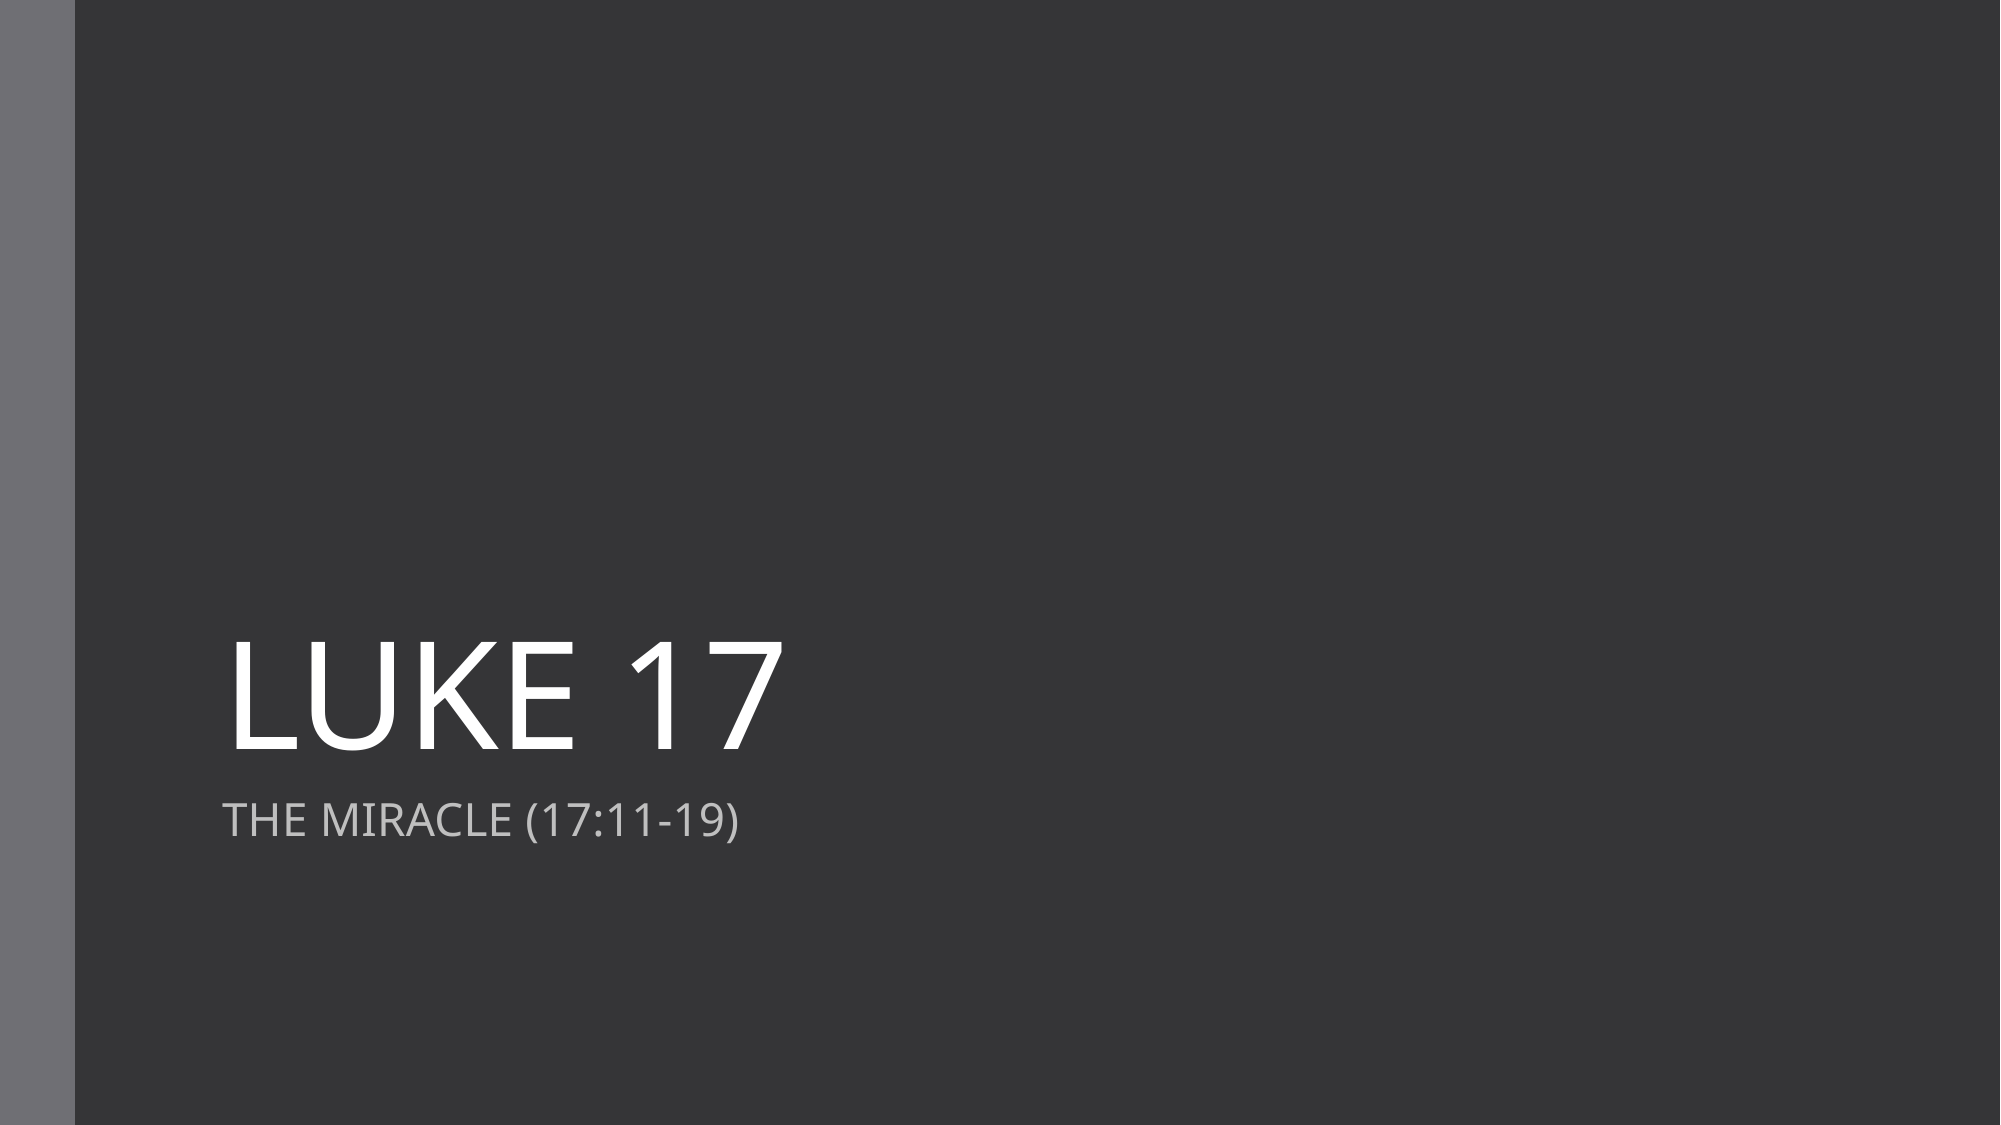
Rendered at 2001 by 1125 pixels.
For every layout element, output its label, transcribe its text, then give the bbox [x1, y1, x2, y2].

title LUKE 17 [206, 124, 1752, 787]
subtitle THE MIRACLE (17:11-19) [206, 787, 1752, 1066]
